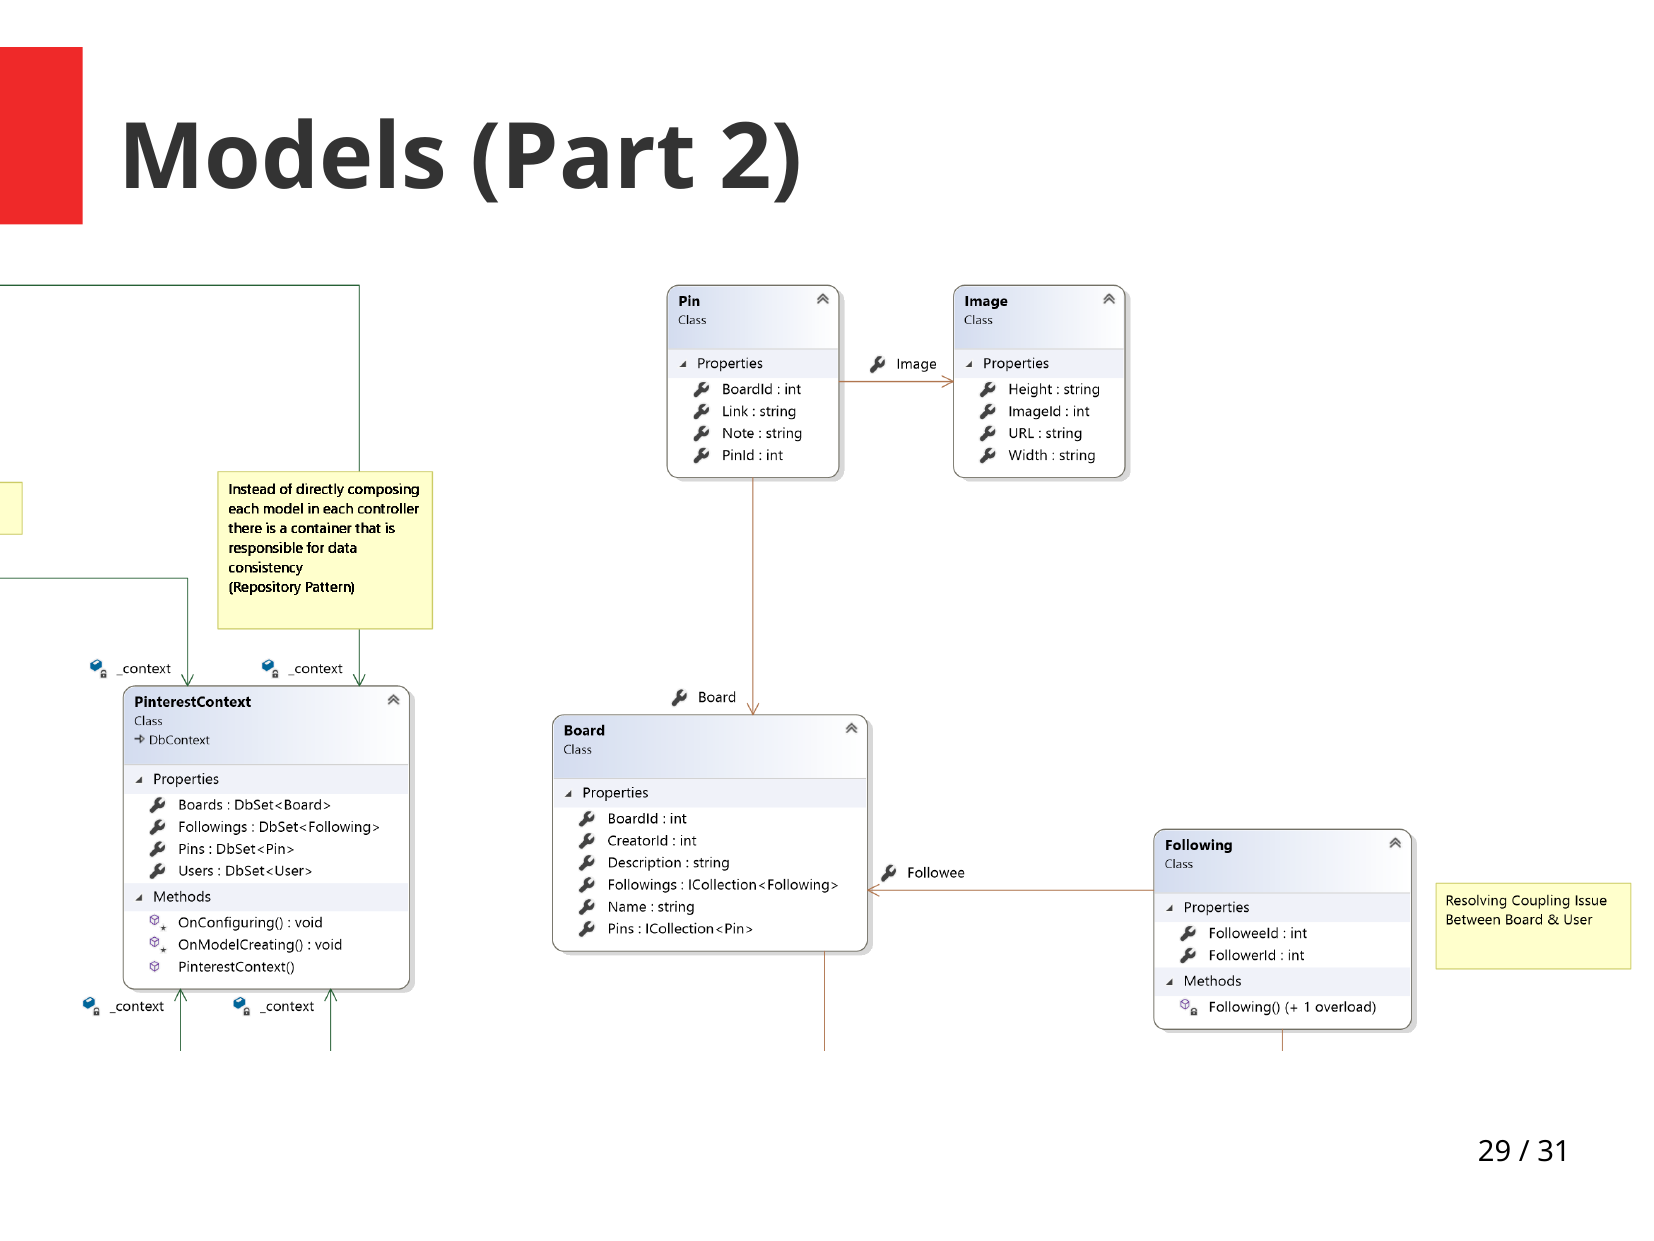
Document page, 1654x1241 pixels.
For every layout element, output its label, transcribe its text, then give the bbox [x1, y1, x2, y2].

title Models (Part 2) [118, 49, 1571, 247]
picture [0, 247, 1654, 1051]
